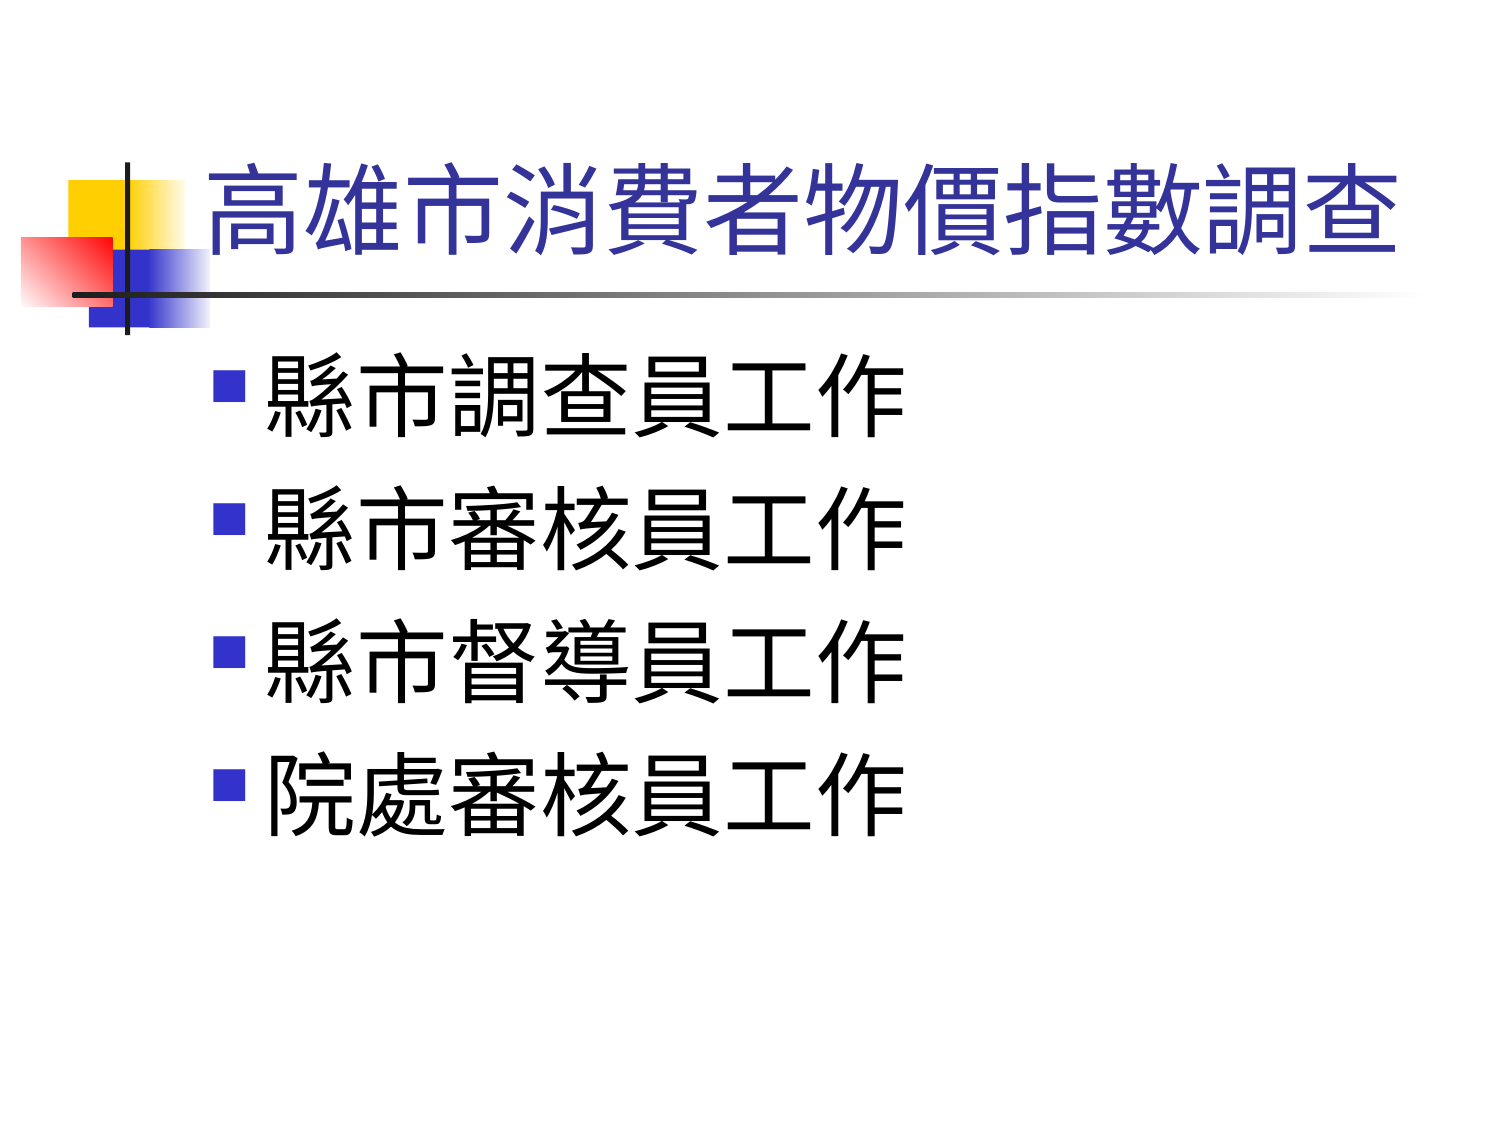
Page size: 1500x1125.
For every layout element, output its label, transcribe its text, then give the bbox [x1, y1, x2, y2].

list 縣市調查員工作 縣市審核員工作 縣市督導員工作 院處審核員工作 [193, 331, 1469, 1007]
title 高雄市消費者物價指數調查 [188, 35, 1468, 276]
